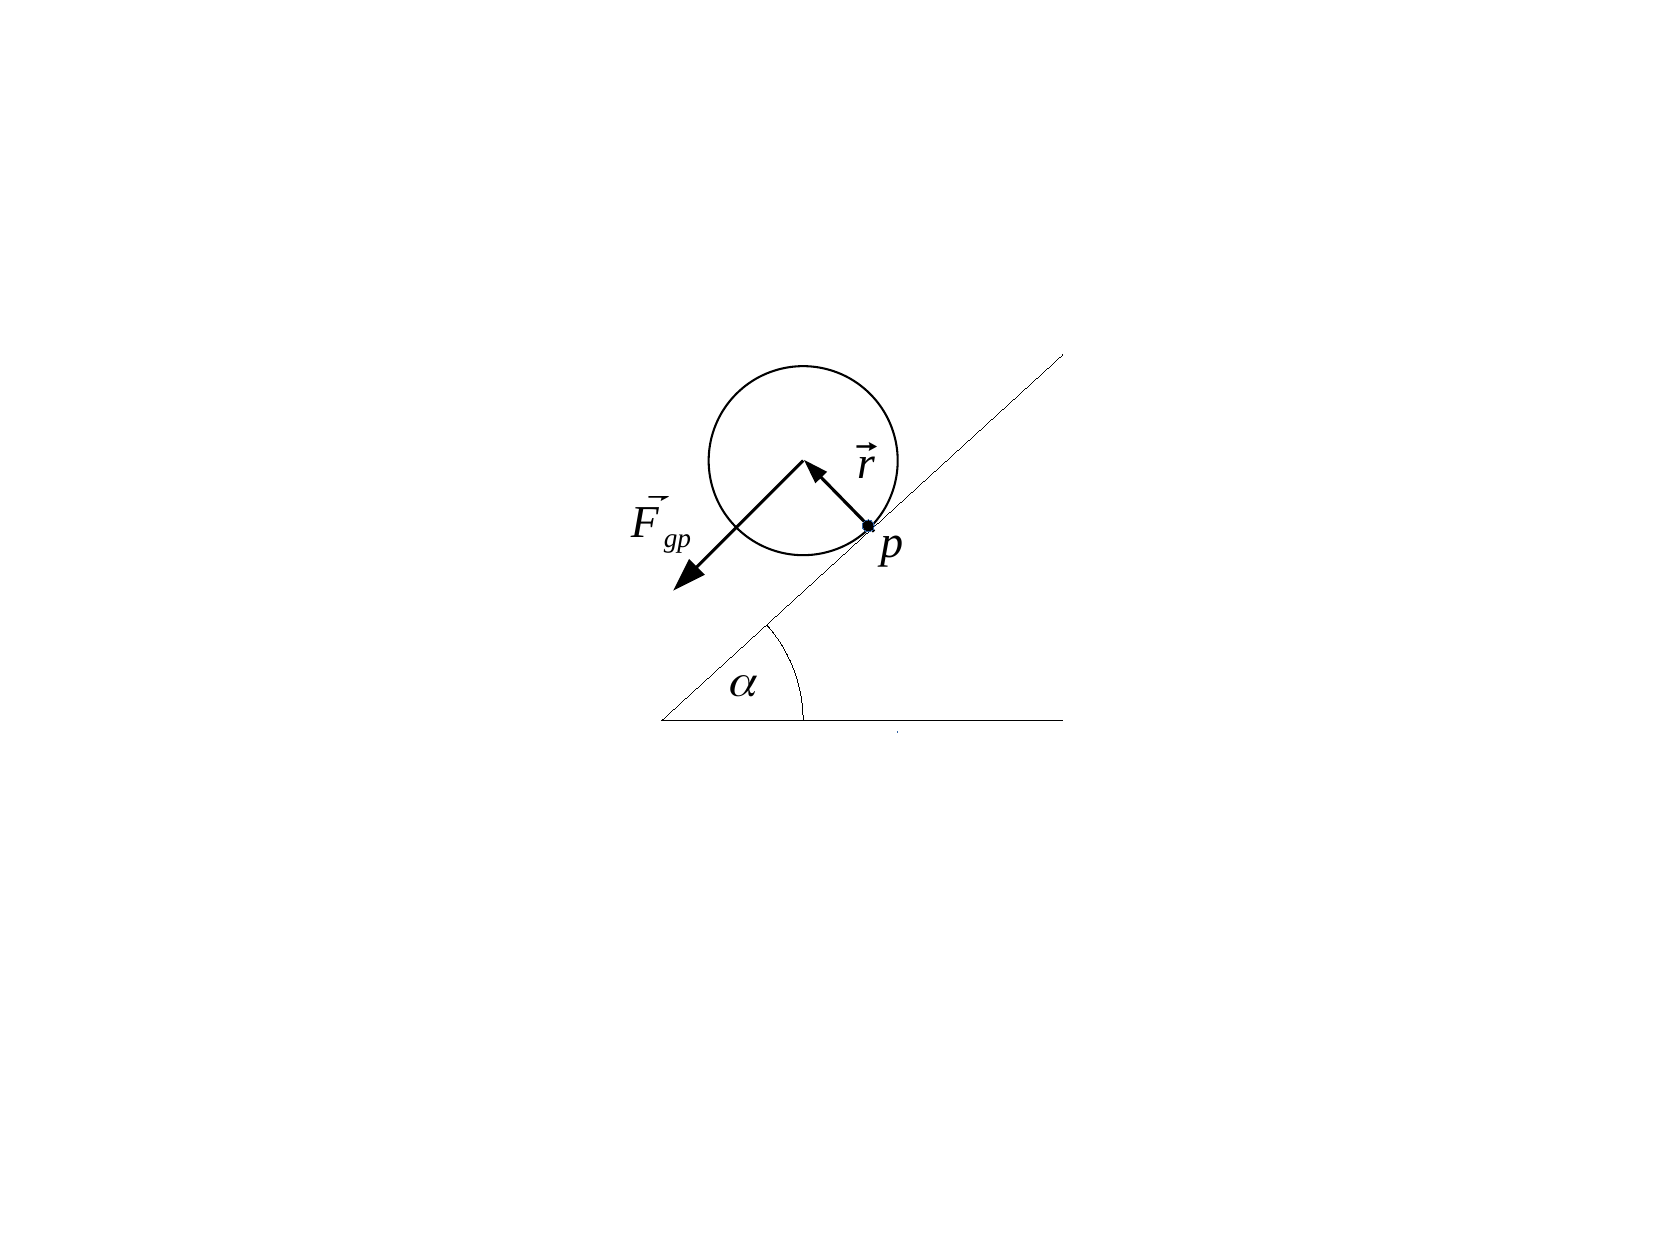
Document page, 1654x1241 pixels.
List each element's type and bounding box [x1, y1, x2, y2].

text_box [862, 519, 868, 532]
chart [848, 437, 886, 488]
chart [868, 516, 910, 567]
chart [720, 673, 763, 700]
chart [622, 496, 697, 554]
